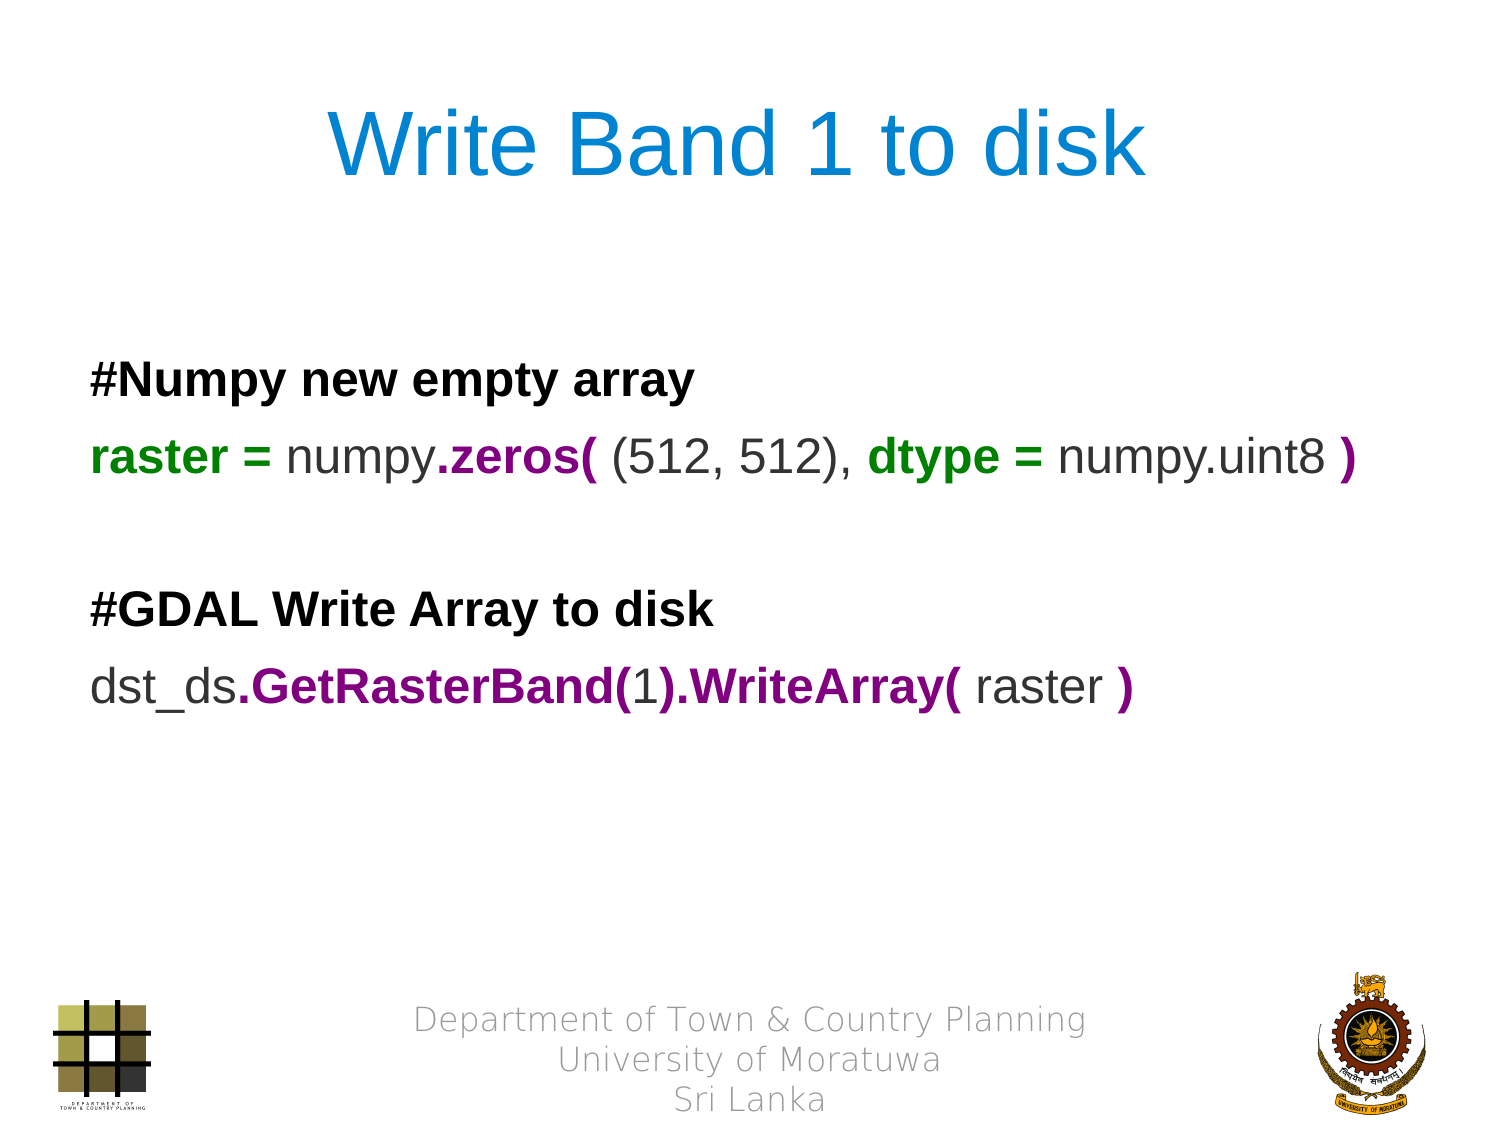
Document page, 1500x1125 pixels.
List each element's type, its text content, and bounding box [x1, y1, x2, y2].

list #Numpy new empty array raster = numpy.zeros( (512, 512), dtype = numpy.uint8 ) #GDAL Write Array to disk dst_ds.GetRasterBand(1).WriteArray( raster ) [75, 262, 1426, 916]
picture [1312, 966, 1435, 1125]
picture [53, 1000, 151, 1110]
title Write Band 1 to disk [75, 45, 1426, 233]
